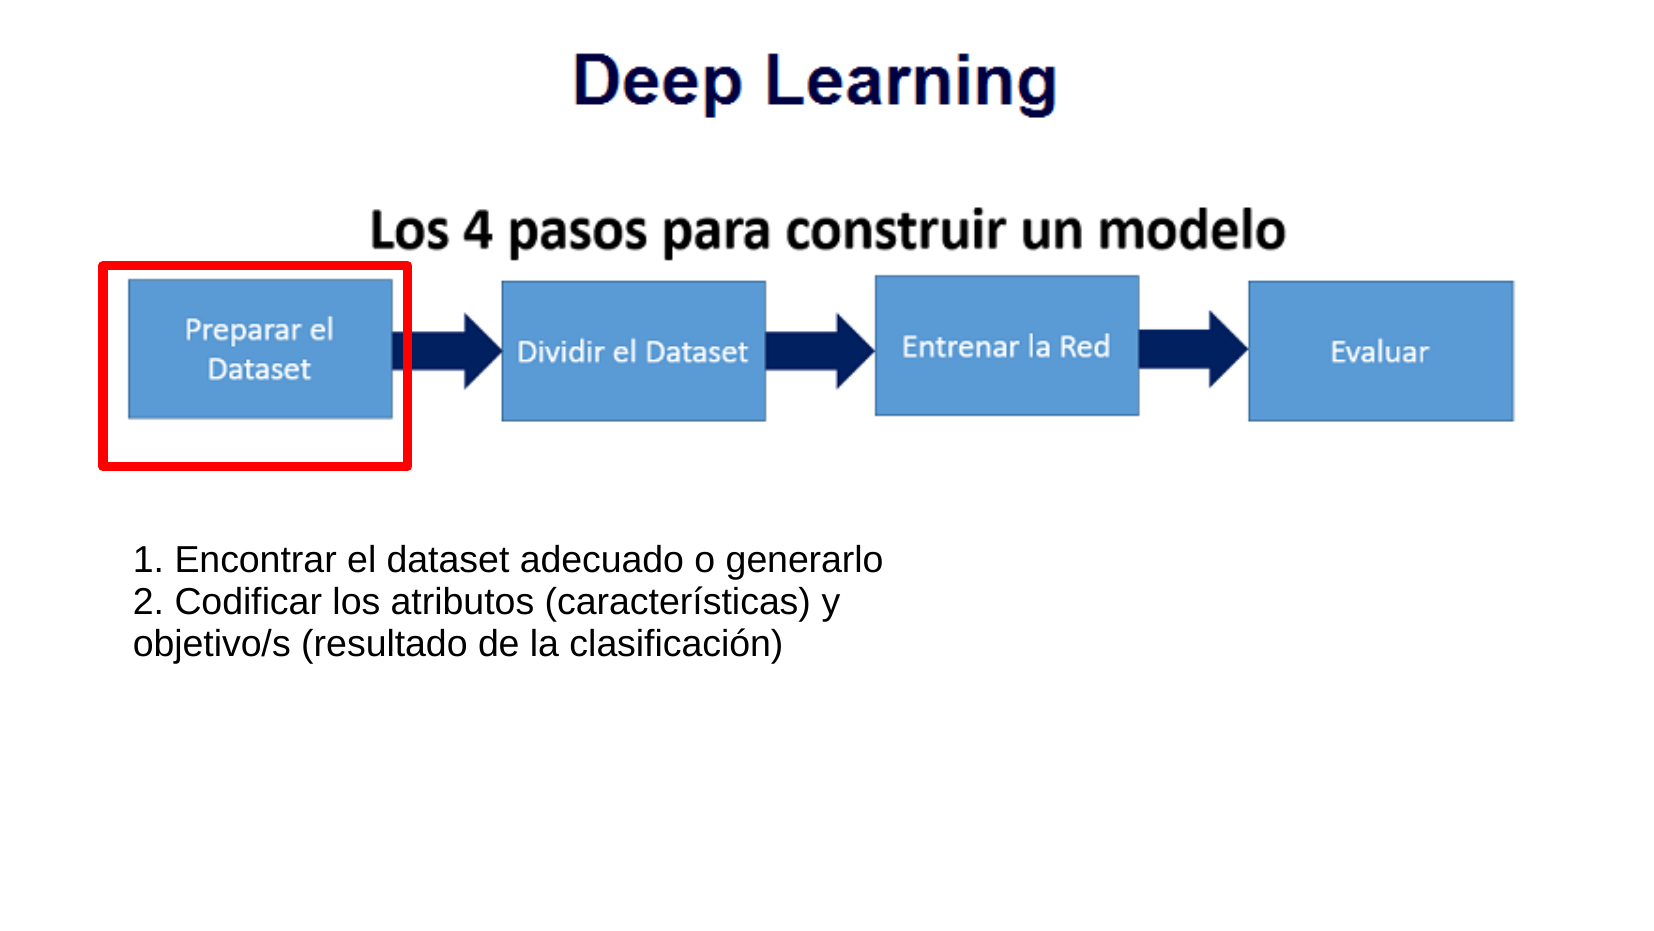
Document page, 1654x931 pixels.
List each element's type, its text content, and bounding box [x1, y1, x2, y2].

picture [108, 11, 1536, 438]
text_box 1. Encontrar el dataset adecuado o generarlo 2. Codificar los atributos (características) y objetivo/s (resultado de la clasificación) [118, 531, 993, 827]
picture [108, 270, 403, 438]
